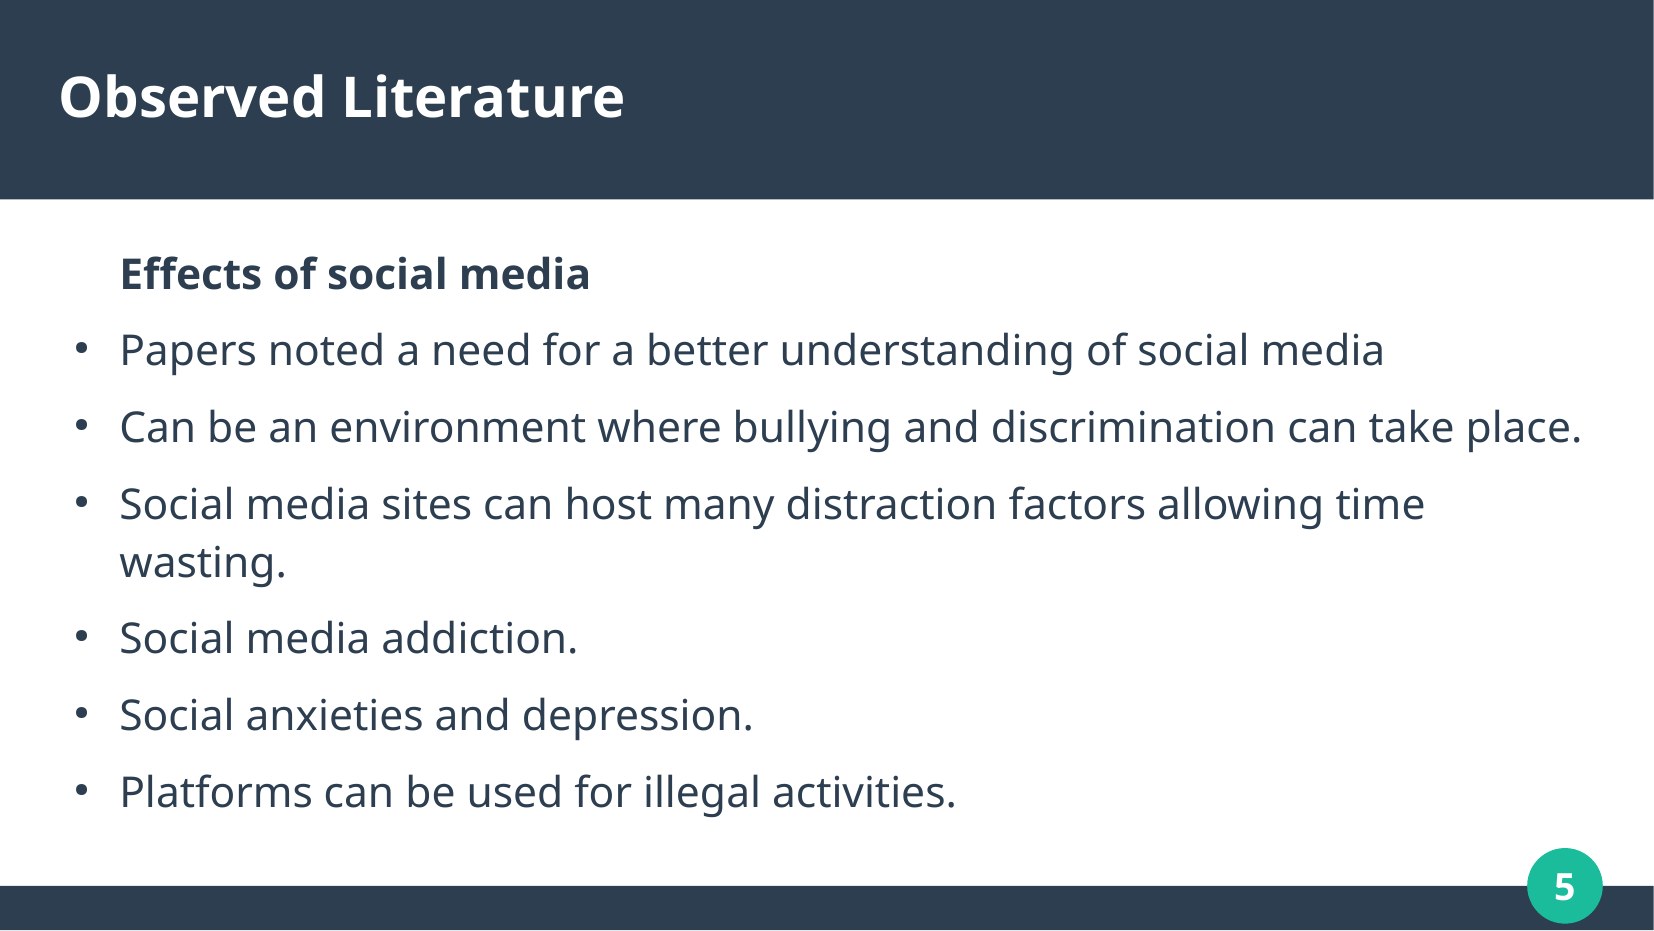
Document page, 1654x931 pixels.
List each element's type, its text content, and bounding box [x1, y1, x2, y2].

title Observed Literature [59, 37, 1595, 156]
list Effects of social media Papers noted a need for a better understanding of social media Can be an environment where bullying and discrimination can take place. Social media sites can host many distraction factors allowing time wasting. Social media addiction. Social anxieties and depression. Platforms can be used for illegal activities. [59, 243, 1595, 864]
